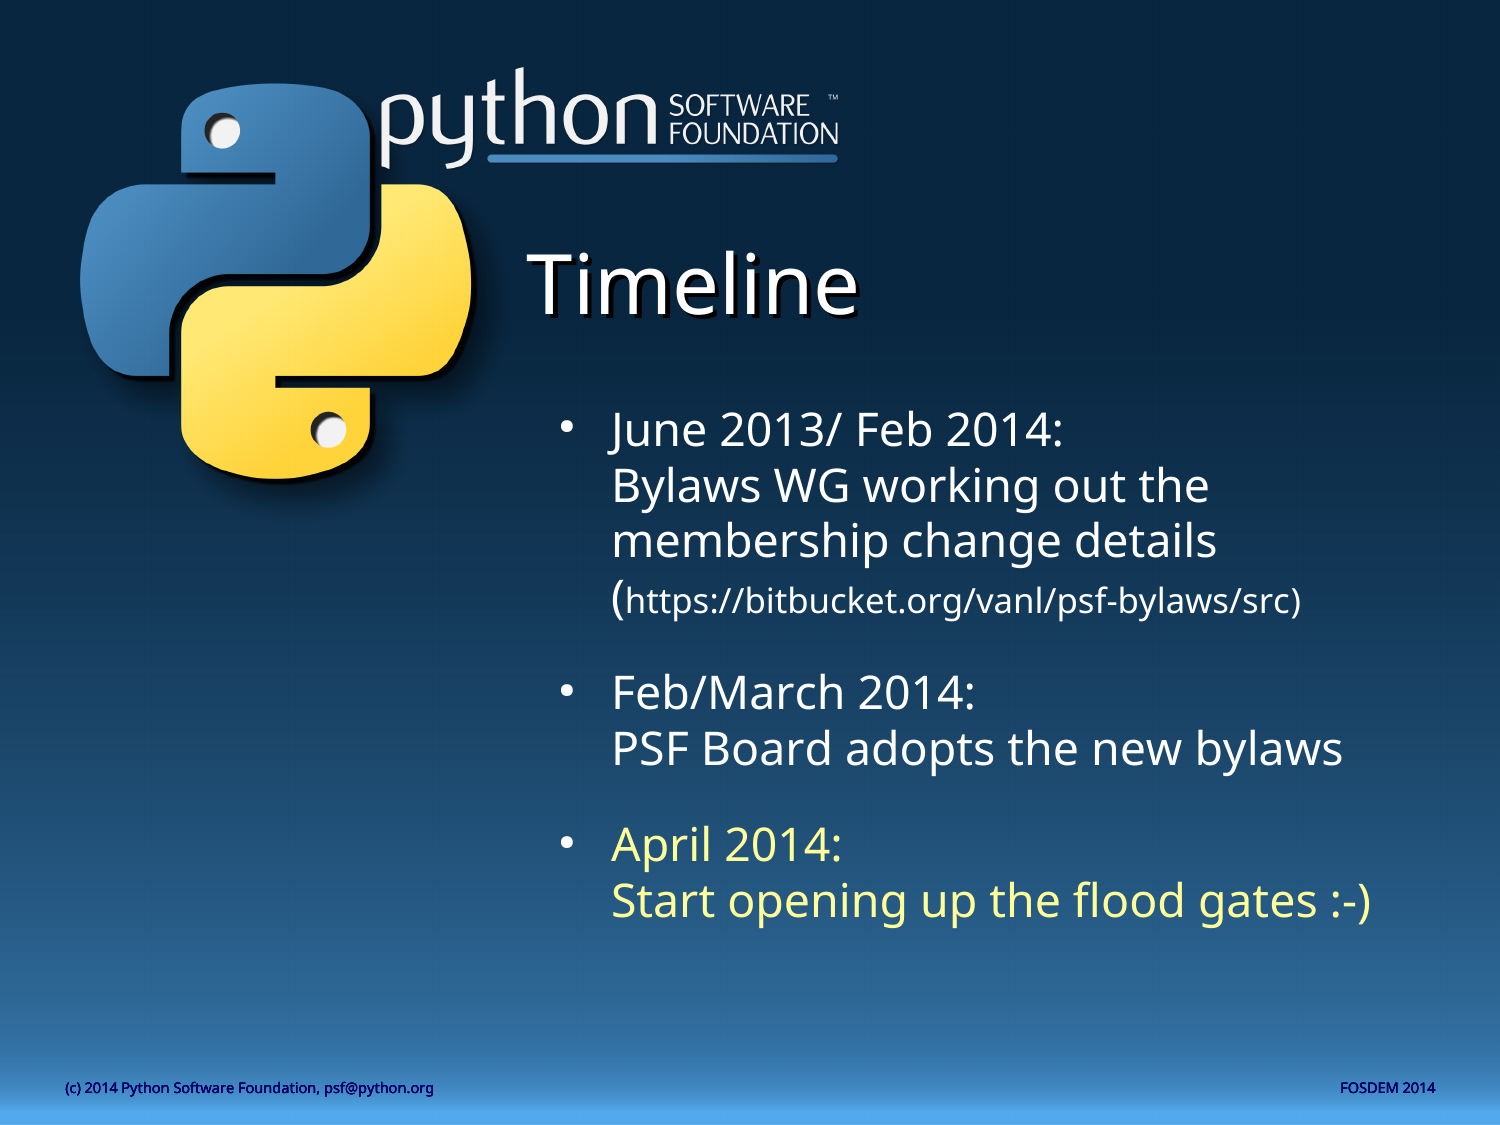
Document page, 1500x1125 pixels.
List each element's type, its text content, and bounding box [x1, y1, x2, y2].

title Timeline [512, 185, 1388, 377]
text_box (c) 2014 Python Software Foundation, psf@python.org FOSDEM 2014 [65, 1078, 1436, 1099]
list June 2013/ Feb 2014: Bylaws WG working out the membership change details (https://bitbucket.org/vanl/psf-bylaws/src) Feb/March 2014: PSF Board adopts the new bylaws April 2014: Start opening up the flood gates :-) [544, 392, 1388, 1006]
picture [0, 0, 1500, 1125]
